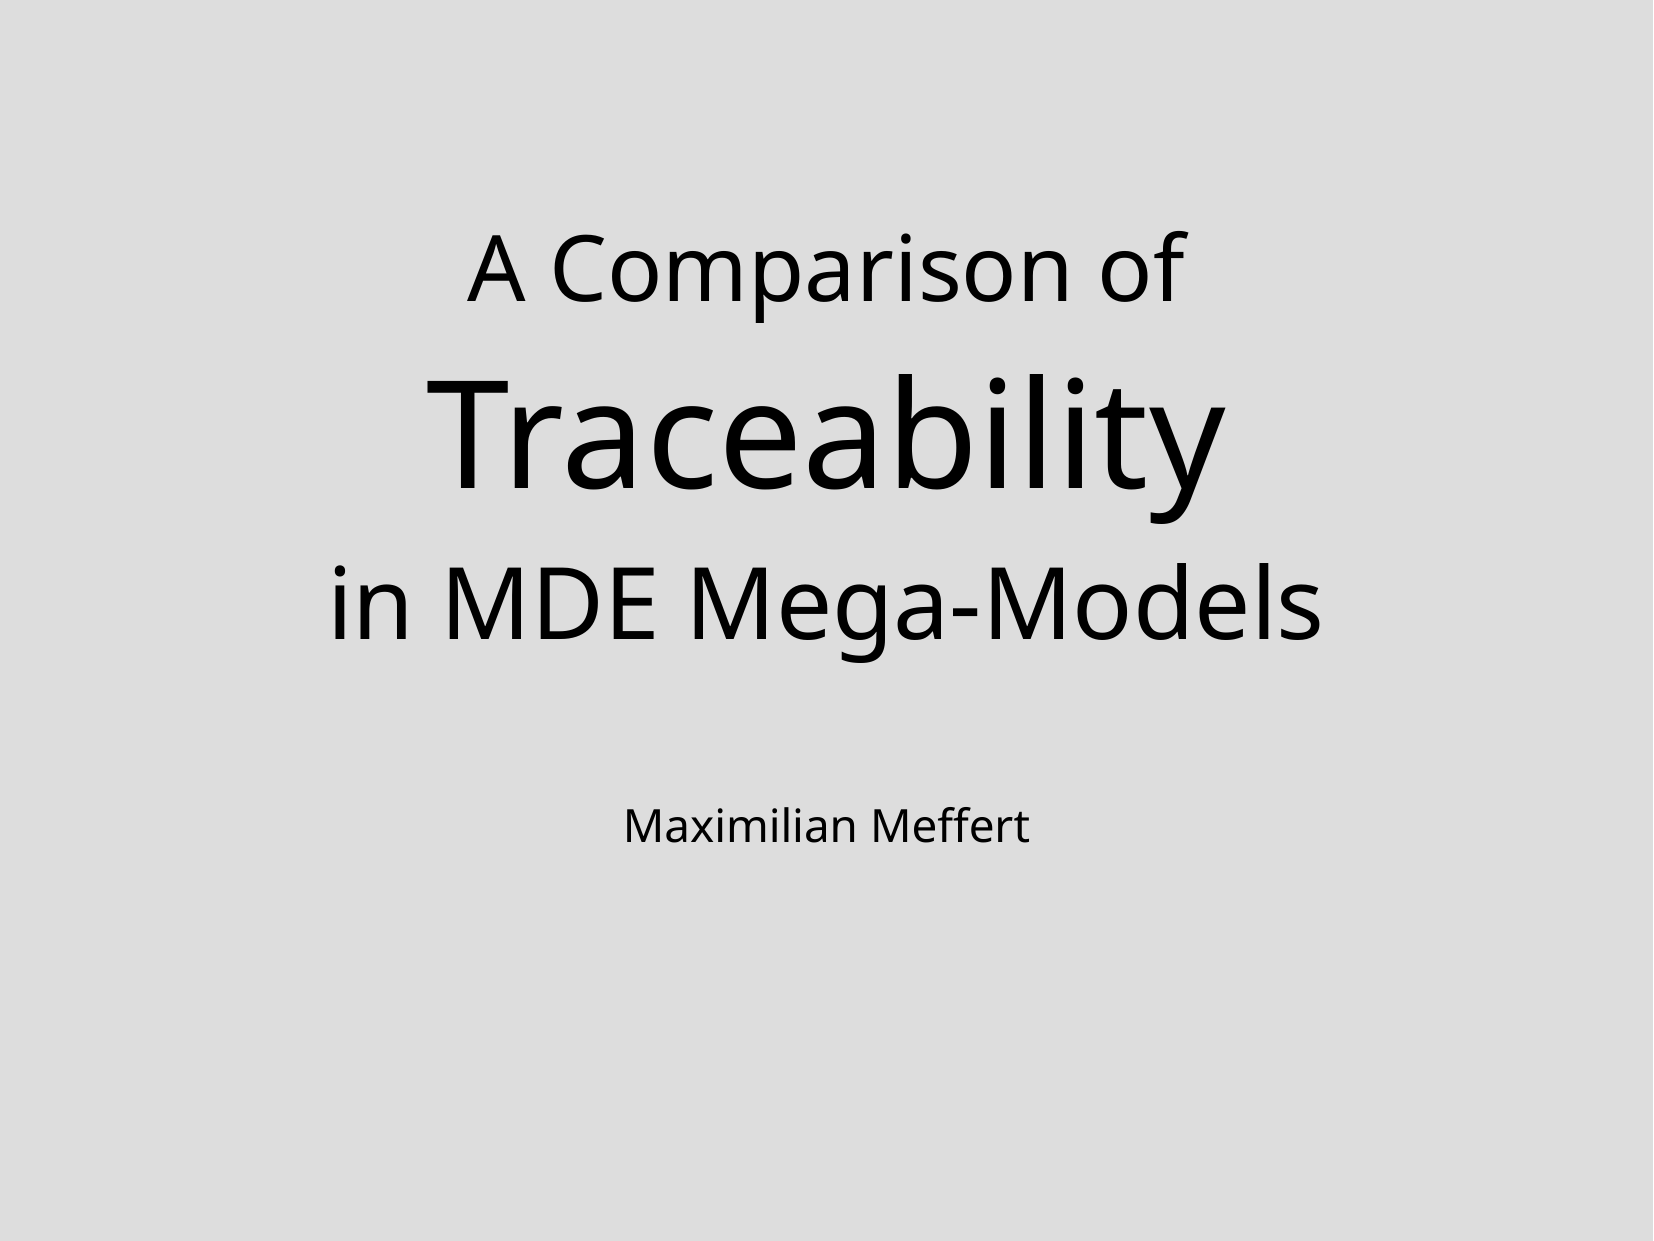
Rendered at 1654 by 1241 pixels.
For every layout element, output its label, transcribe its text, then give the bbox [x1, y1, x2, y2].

subtitle A Comparison of Traceability in MDE Mega-Models Maximilian Meffert [82, 49, 1571, 1010]
